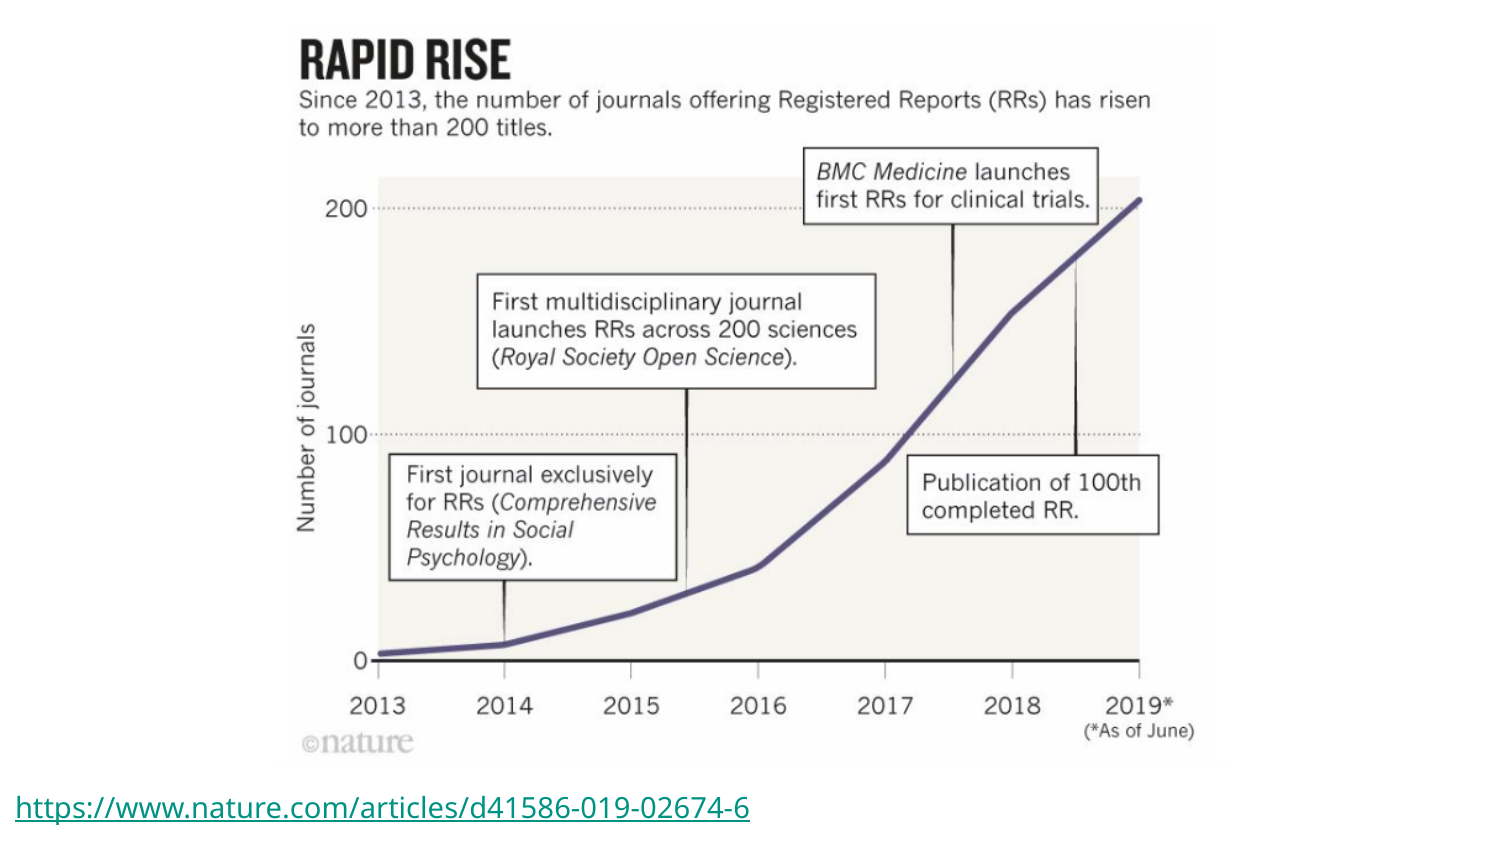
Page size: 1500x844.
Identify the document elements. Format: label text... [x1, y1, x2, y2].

picture [270, 24, 1230, 764]
text_box https://www.nature.com/articles/d41586-019-02674-6 [0, 773, 779, 844]
